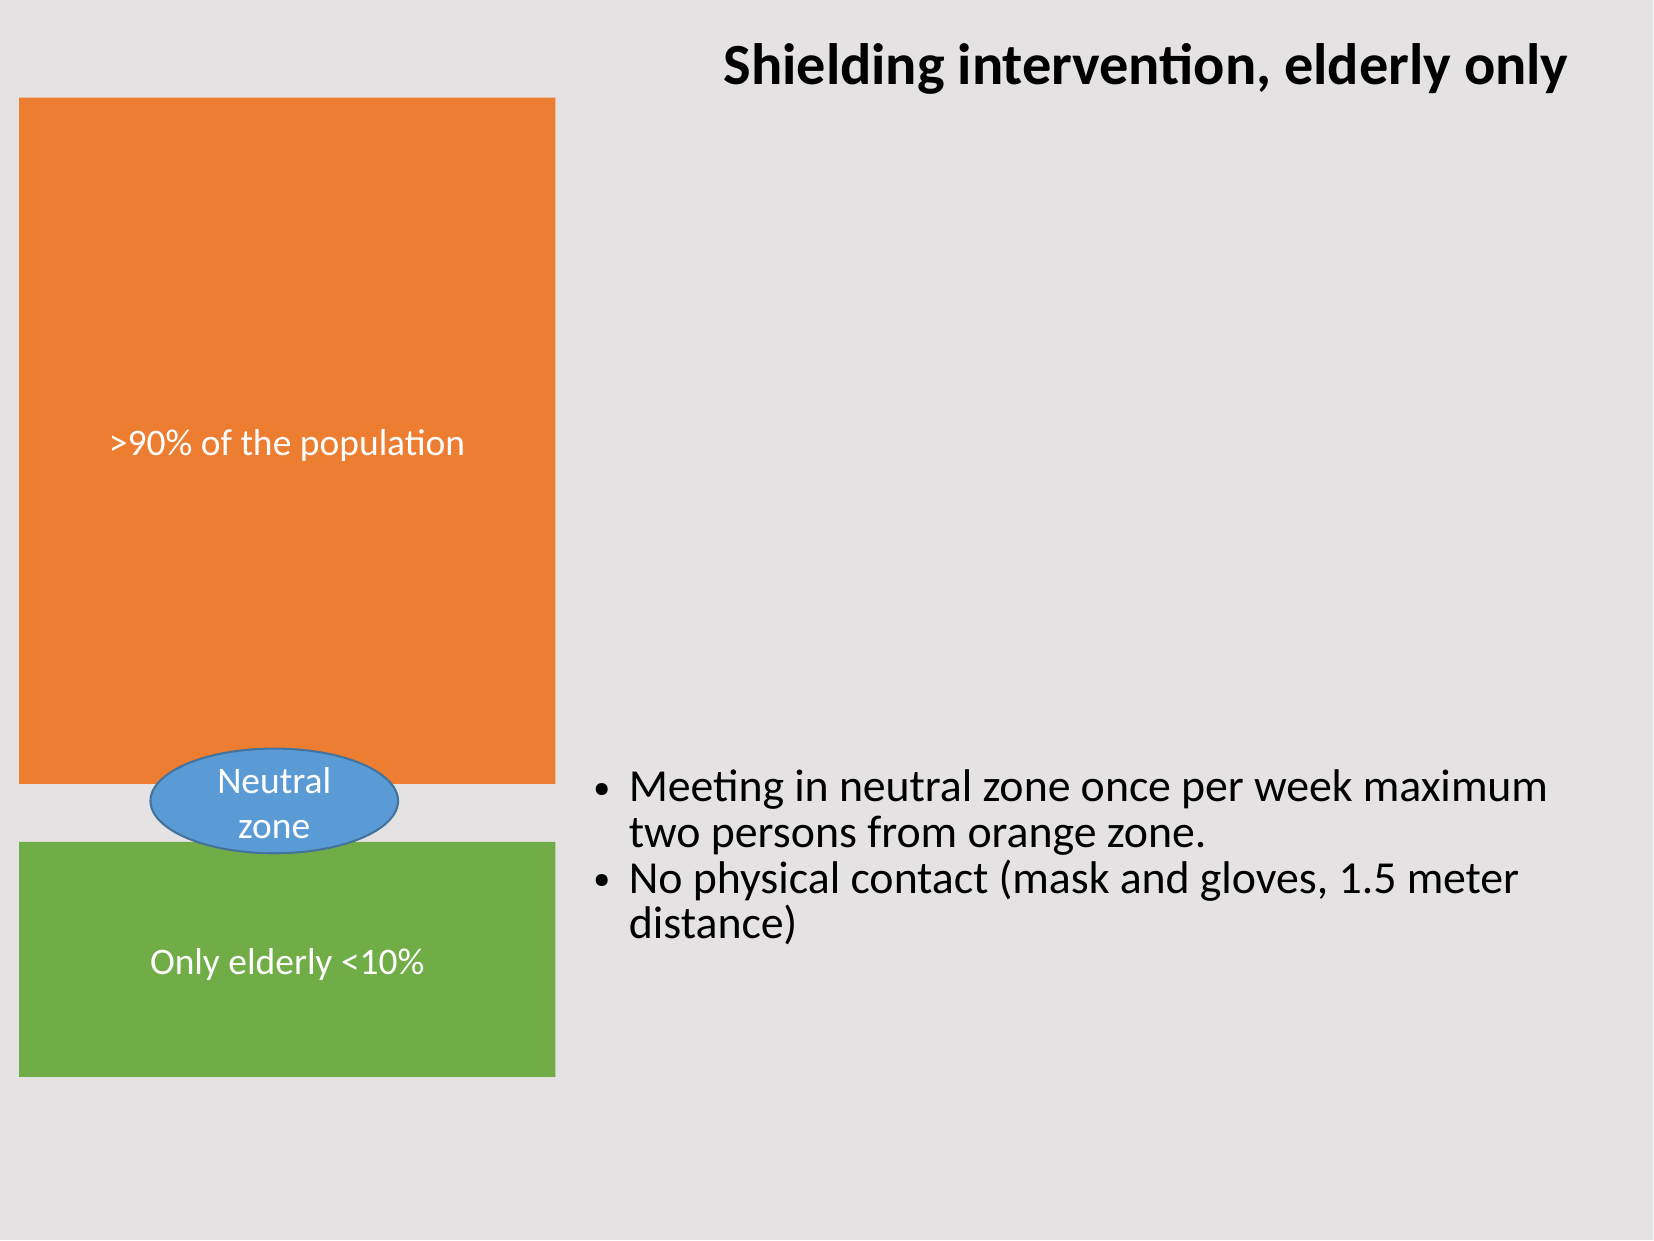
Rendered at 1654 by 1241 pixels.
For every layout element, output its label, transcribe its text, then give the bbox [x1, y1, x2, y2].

text_box Only elderly <10% [19, 841, 556, 1077]
text_box Shielding intervention, elderly only [709, 18, 1584, 104]
text_box >90% of the population [19, 97, 556, 784]
text_box Neutral zone [150, 748, 399, 854]
text_box Meeting in neutral zone once per week maximum two persons from orange zone. No physical contact (mask and gloves, 1.5 meter distance) [578, 760, 1571, 958]
